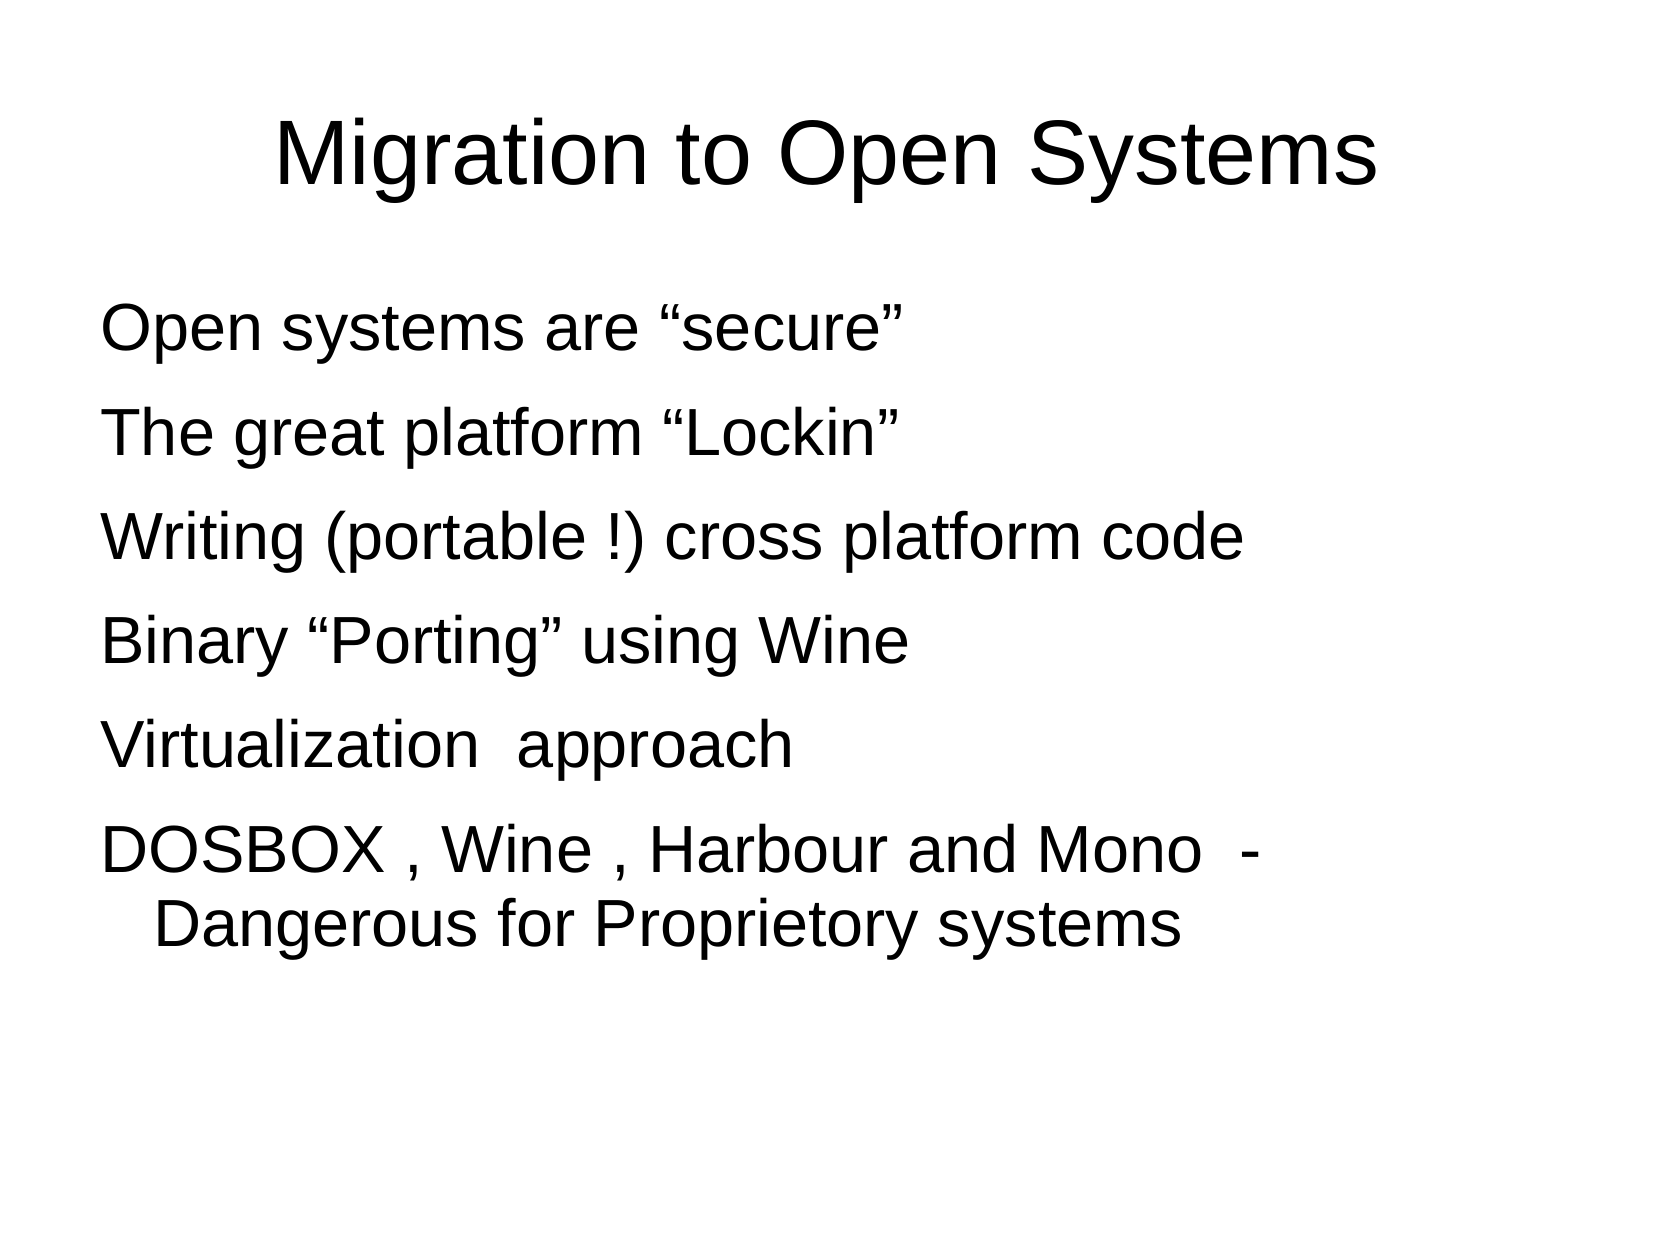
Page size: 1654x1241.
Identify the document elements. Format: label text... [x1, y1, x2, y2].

list Open systems are “secure” The great platform “Lockin” Writing (portable !) cross platform code Binary “Porting” using Wine Virtualization approach DOSBOX , Wine , Harbour and Mono - Dangerous for Proprietory systems [82, 290, 1571, 1094]
title Migration to Open Systems [82, 56, 1571, 250]
